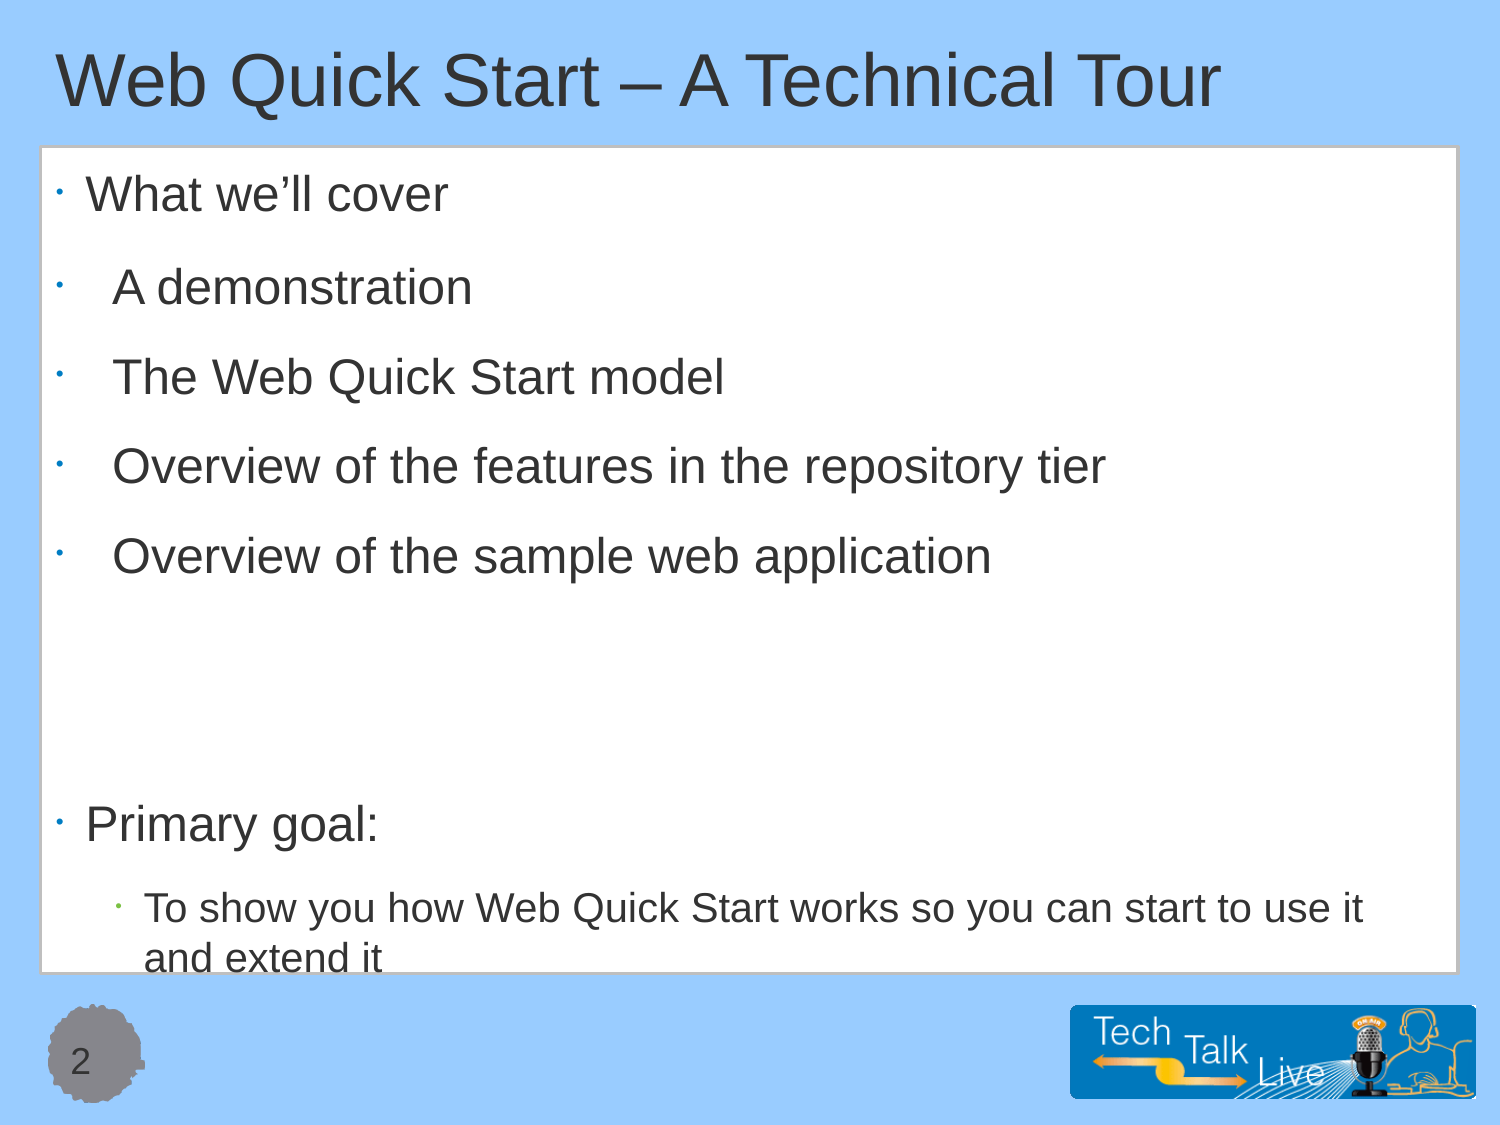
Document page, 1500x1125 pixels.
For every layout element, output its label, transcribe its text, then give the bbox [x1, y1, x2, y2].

picture [1069, 1005, 1476, 1099]
list What we’ll cover [40, 146, 1459, 236]
picture [48, 1005, 145, 1103]
slide_number <number> [55, 1022, 136, 1083]
title Web Quick Start – A Technical Tour [40, 16, 1459, 128]
list A demonstration The Web Quick Start model Overview of the features in the repository tier Overview of the sample web application Primary goal: To show you how Web Quick Start works so you can start to use it and extend it [40, 239, 1459, 1005]
